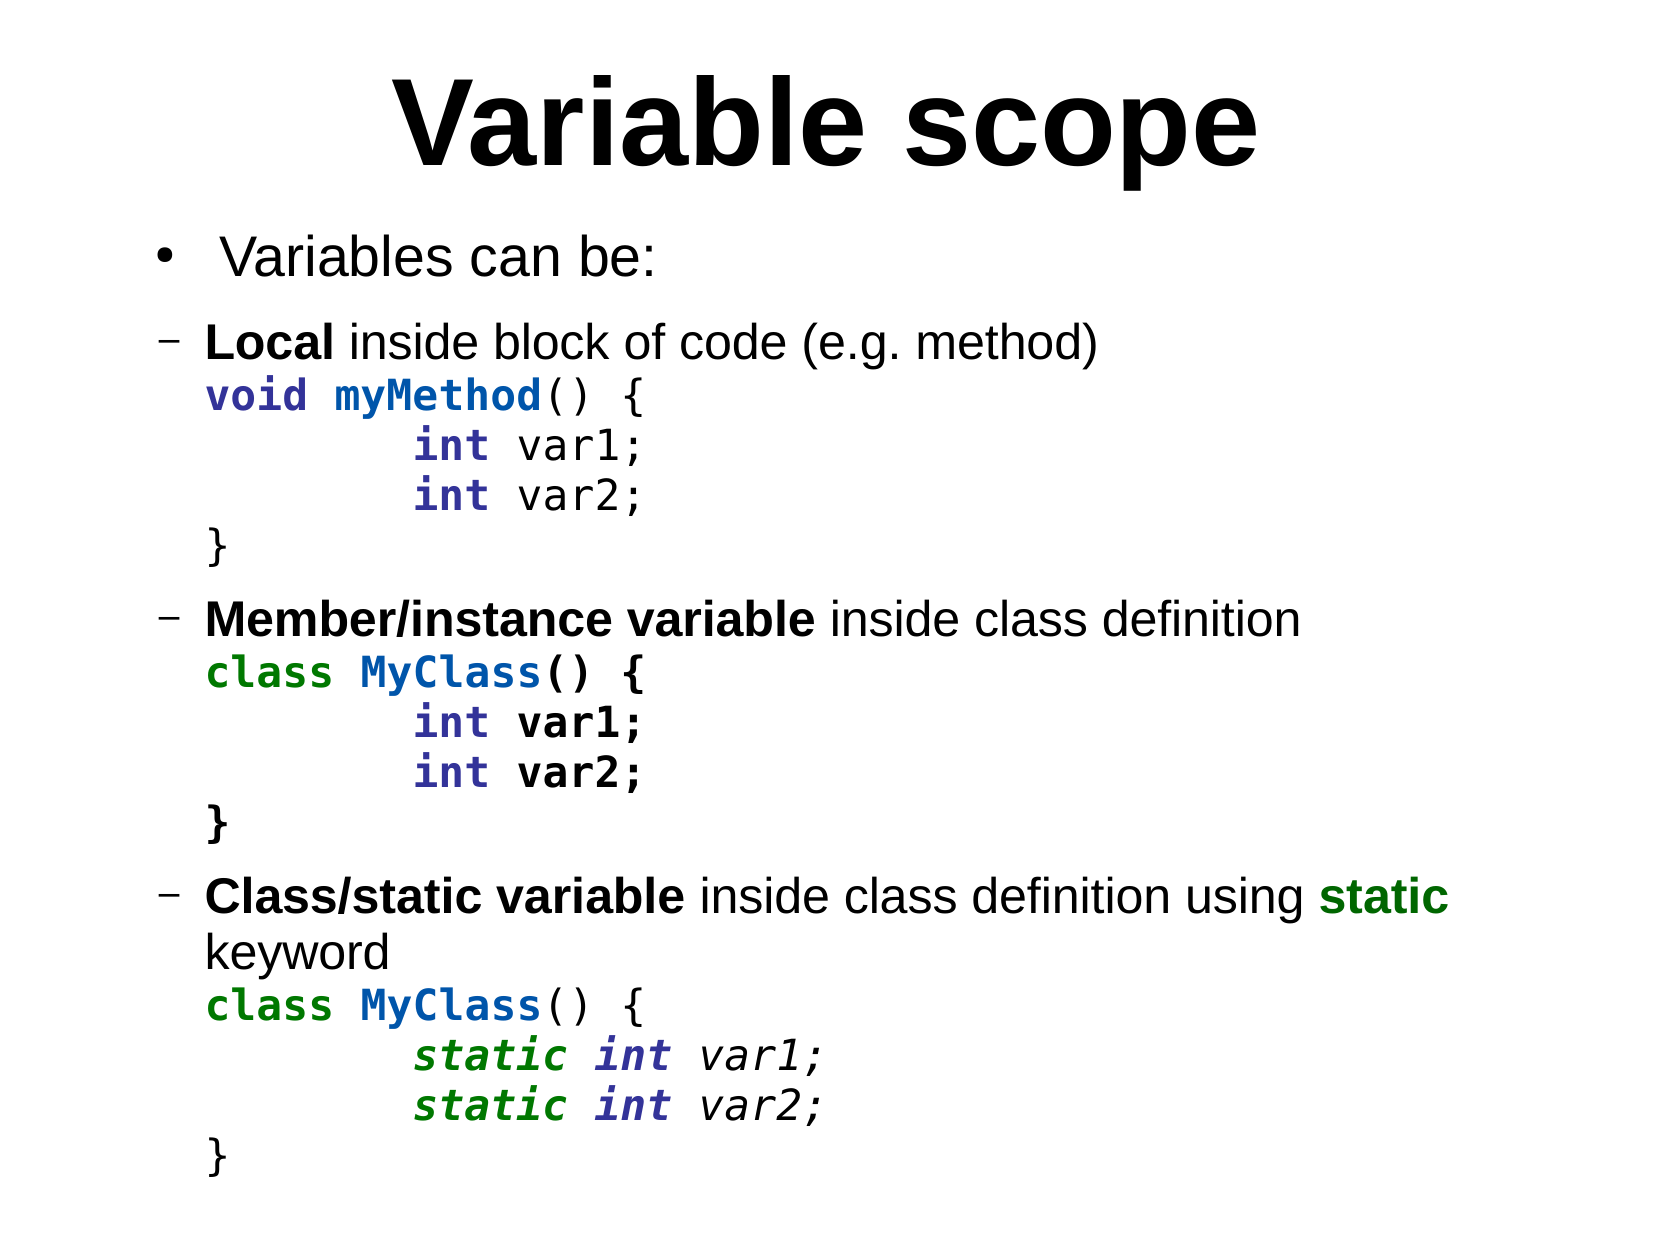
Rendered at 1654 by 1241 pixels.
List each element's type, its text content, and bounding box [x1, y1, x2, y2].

list Variables can be: Local inside block of code (e.g. method) void myMethod() { int var1; int var2; } Member/instance variable inside class definition class MyClass() { int var1; int var2; } Class/static variable inside class definition using static keyword class MyClass() { static int var1; static int var2; } [82, 225, 1538, 1186]
title Variable scope [82, 49, 1571, 196]
